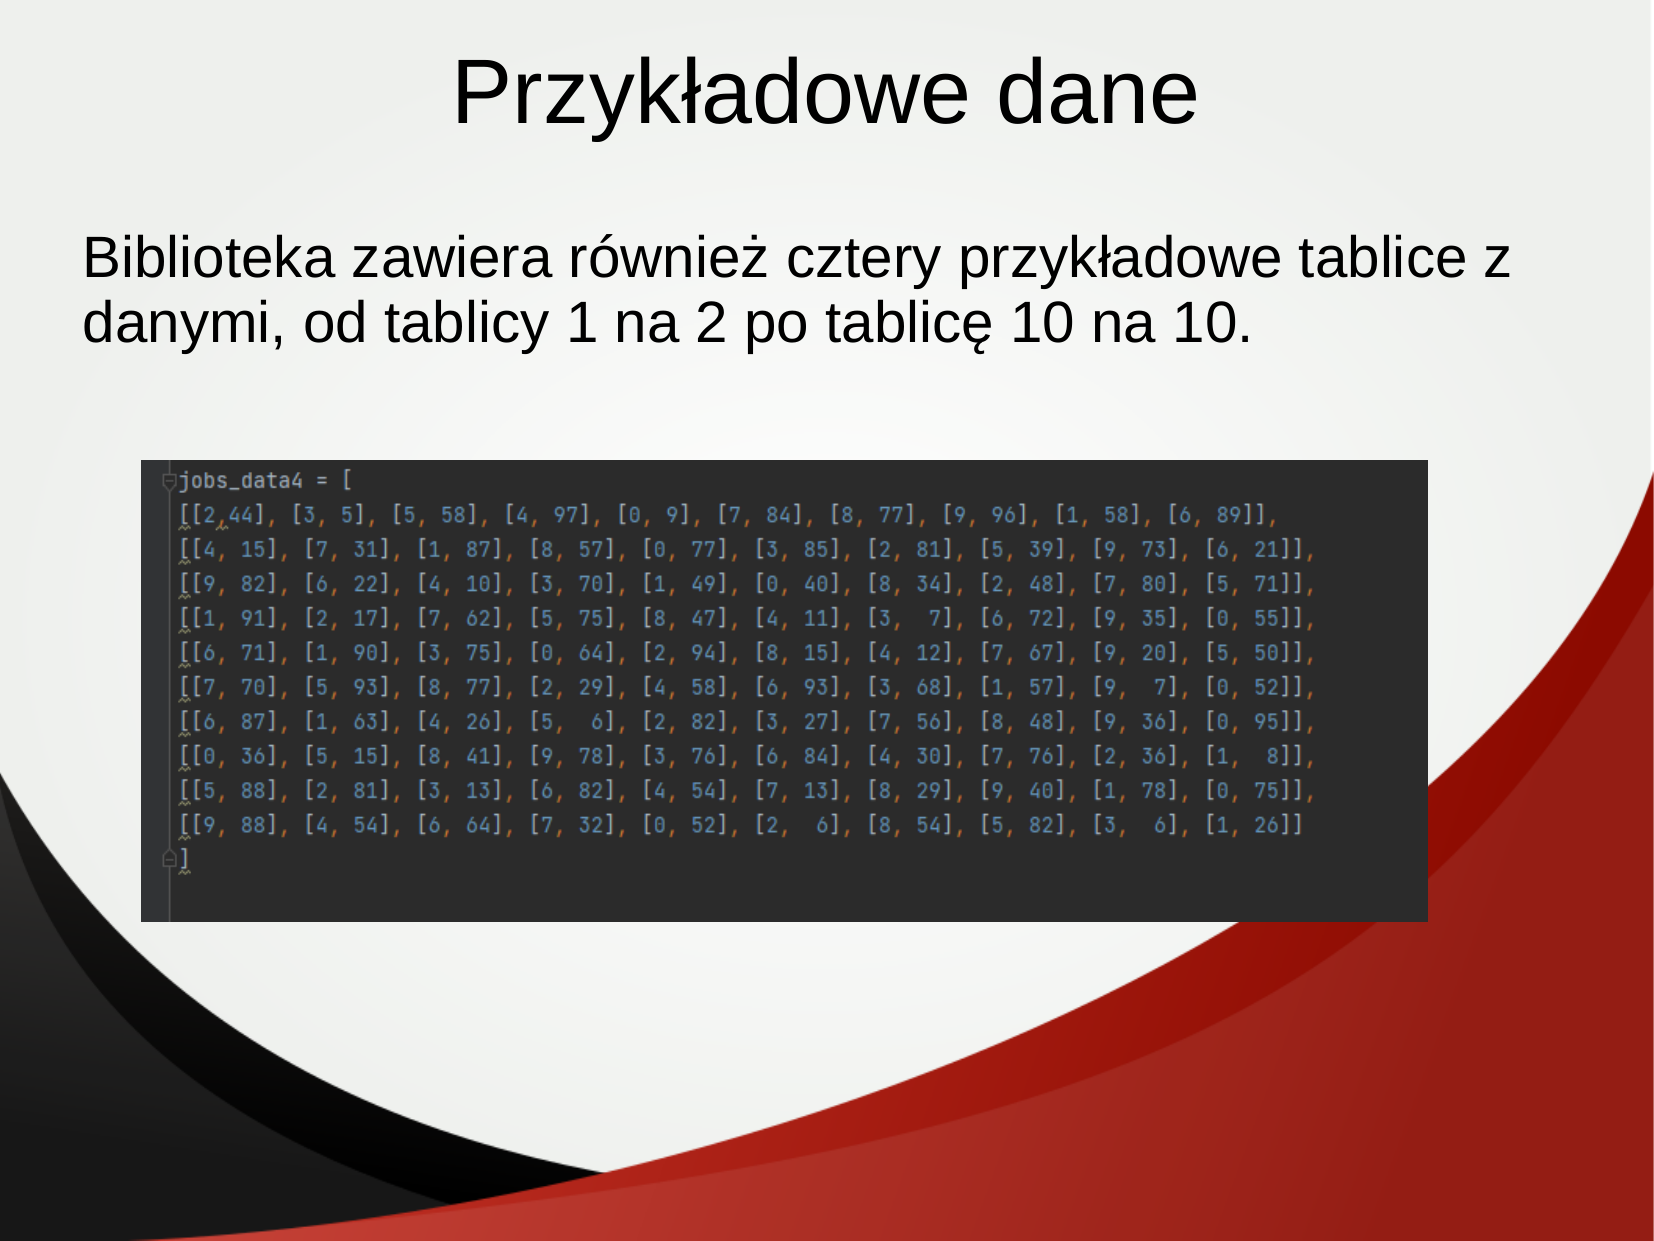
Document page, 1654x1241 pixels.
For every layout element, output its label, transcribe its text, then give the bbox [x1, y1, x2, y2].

picture [0, 0, 1654, 1241]
list Biblioteka zawiera również cztery przykładowe tablice z danymi, od tablicy 1 na 2 po tablicę 10 na 10. [82, 224, 1583, 886]
title Przykładowe dane [82, 0, 1571, 196]
